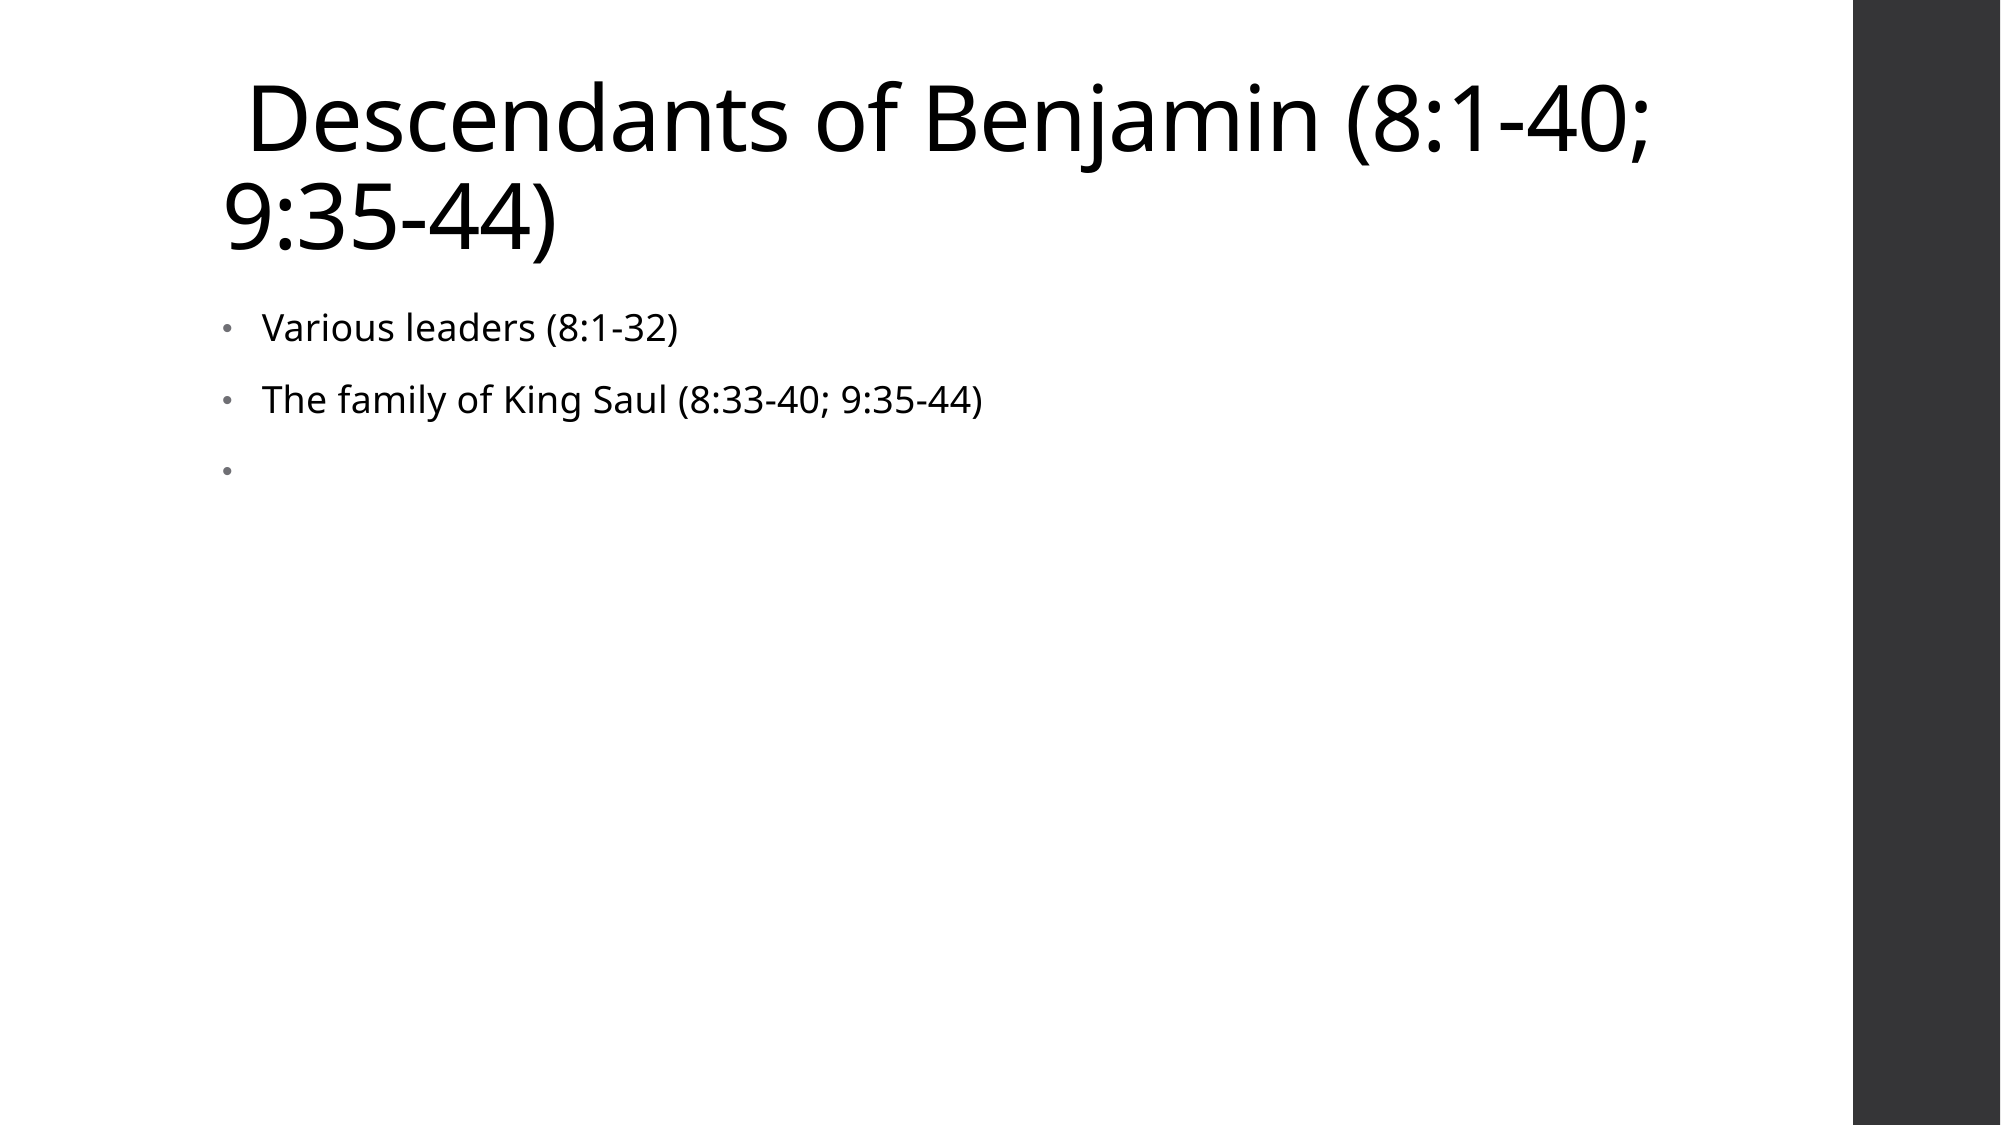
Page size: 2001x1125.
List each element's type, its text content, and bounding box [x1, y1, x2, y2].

list Various leaders (8:1-32) The family of King Saul (8:33-40; 9:35-44) [206, 299, 1617, 1014]
title Descendants of Benjamin (8:1-40; 9:35-44) [206, 60, 1797, 278]
